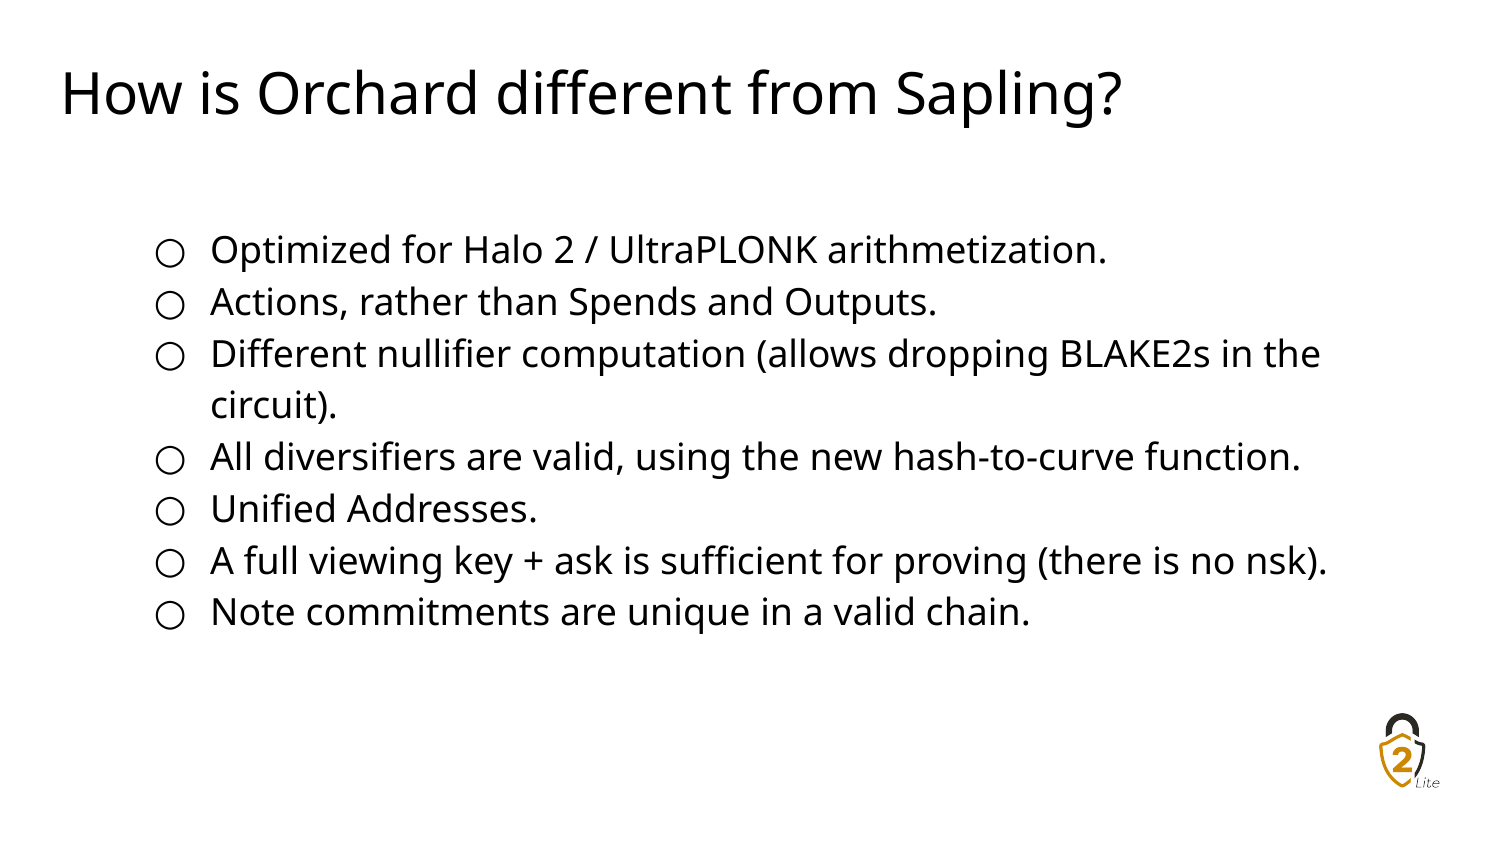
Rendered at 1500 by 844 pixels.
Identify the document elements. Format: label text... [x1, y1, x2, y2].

picture [1379, 713, 1440, 788]
title How is Orchard different from Sapling? [60, 56, 1434, 151]
text_box Optimized for Halo 2 / UltraPLONK arithmetization. Actions, rather than Spends and Outputs. Different nullifier computation (allows dropping BLAKE2s in the circuit). All diversifiers are valid, using the new hash-to-curve function. Unified Addresses. A full viewing key + ask is sufficient for proving (there is no nsk). Note commitments are unique in a valid chain. [59, 176, 1409, 694]
